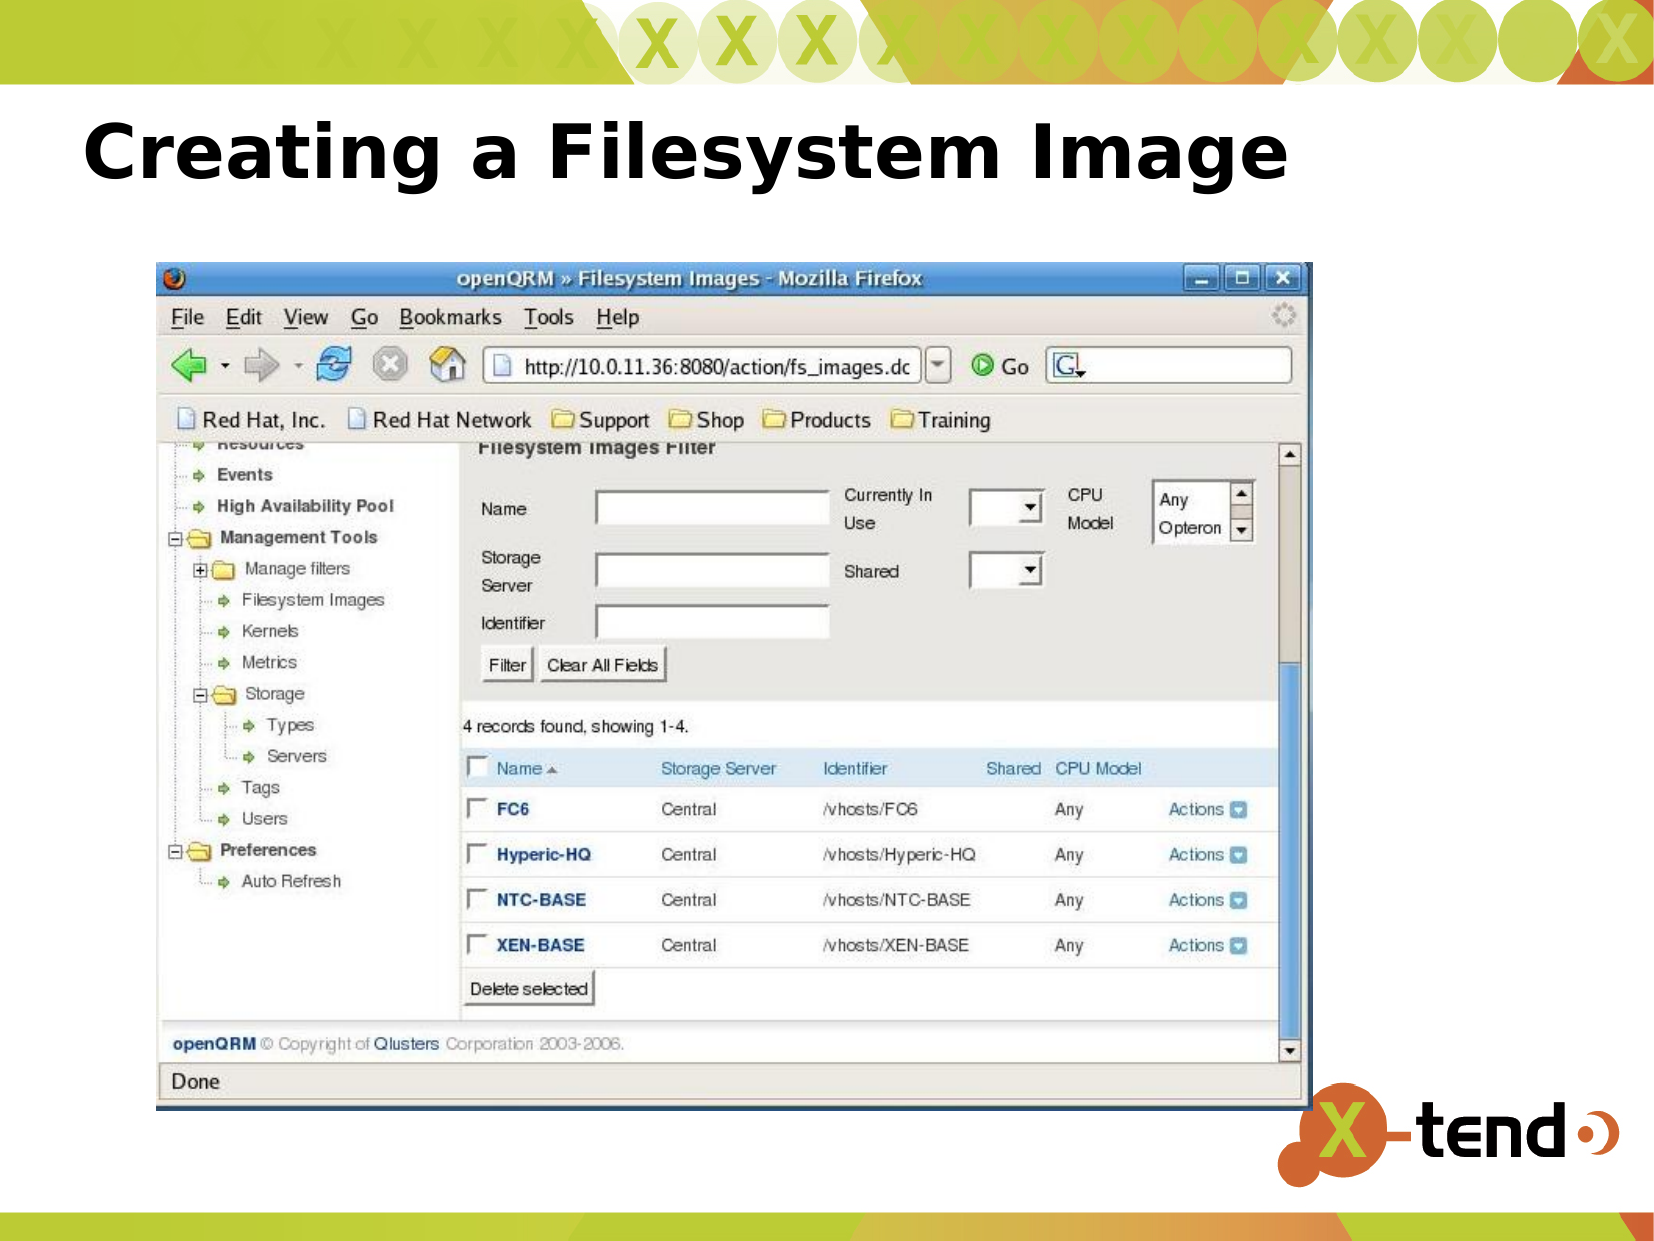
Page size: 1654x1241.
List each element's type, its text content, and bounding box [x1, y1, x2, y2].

title Creating a Filesystem Image [82, 49, 1571, 257]
picture [0, 0, 1654, 1241]
